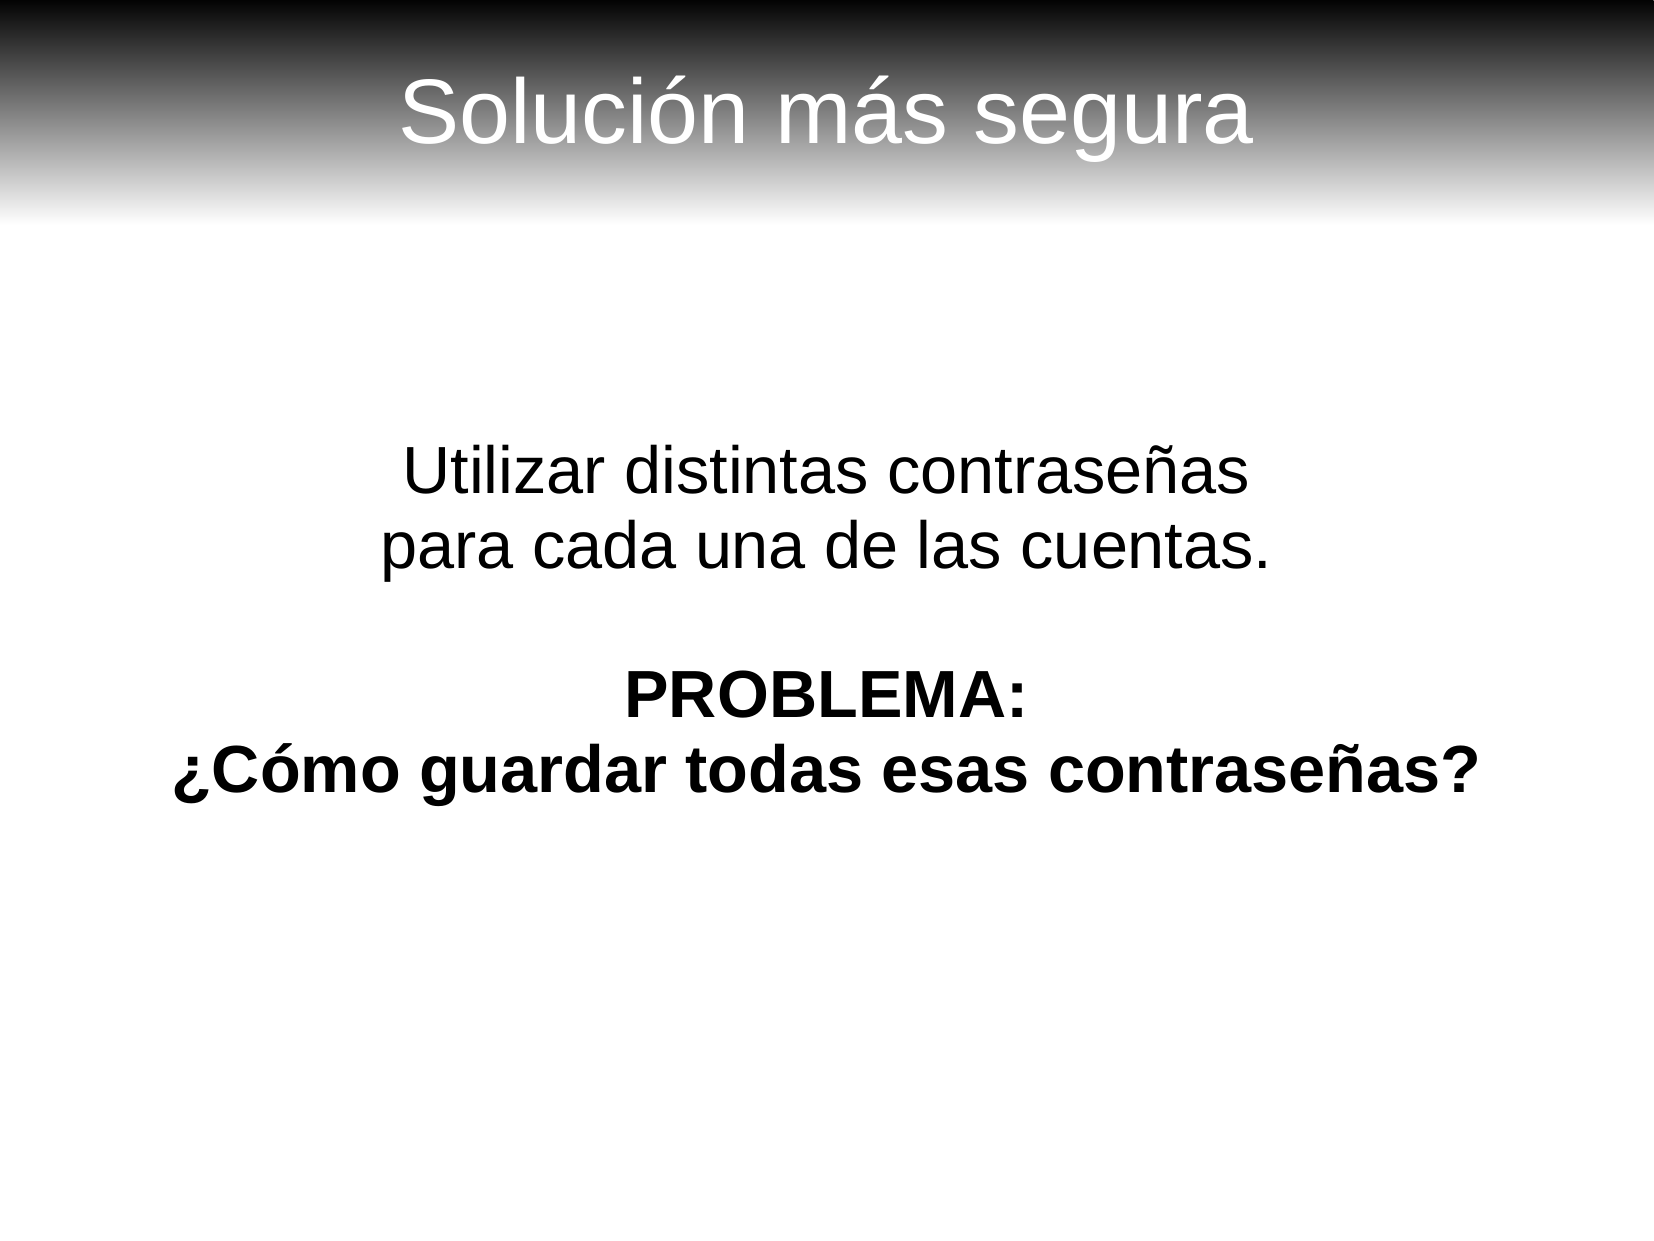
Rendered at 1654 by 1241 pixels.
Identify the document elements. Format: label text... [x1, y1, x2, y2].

subtitle Utilizar distintas contraseñas para cada una de las cuentas. PROBLEMA: ¿Cómo guardar todas esas contraseñas? [0, 0, 1654, 1241]
